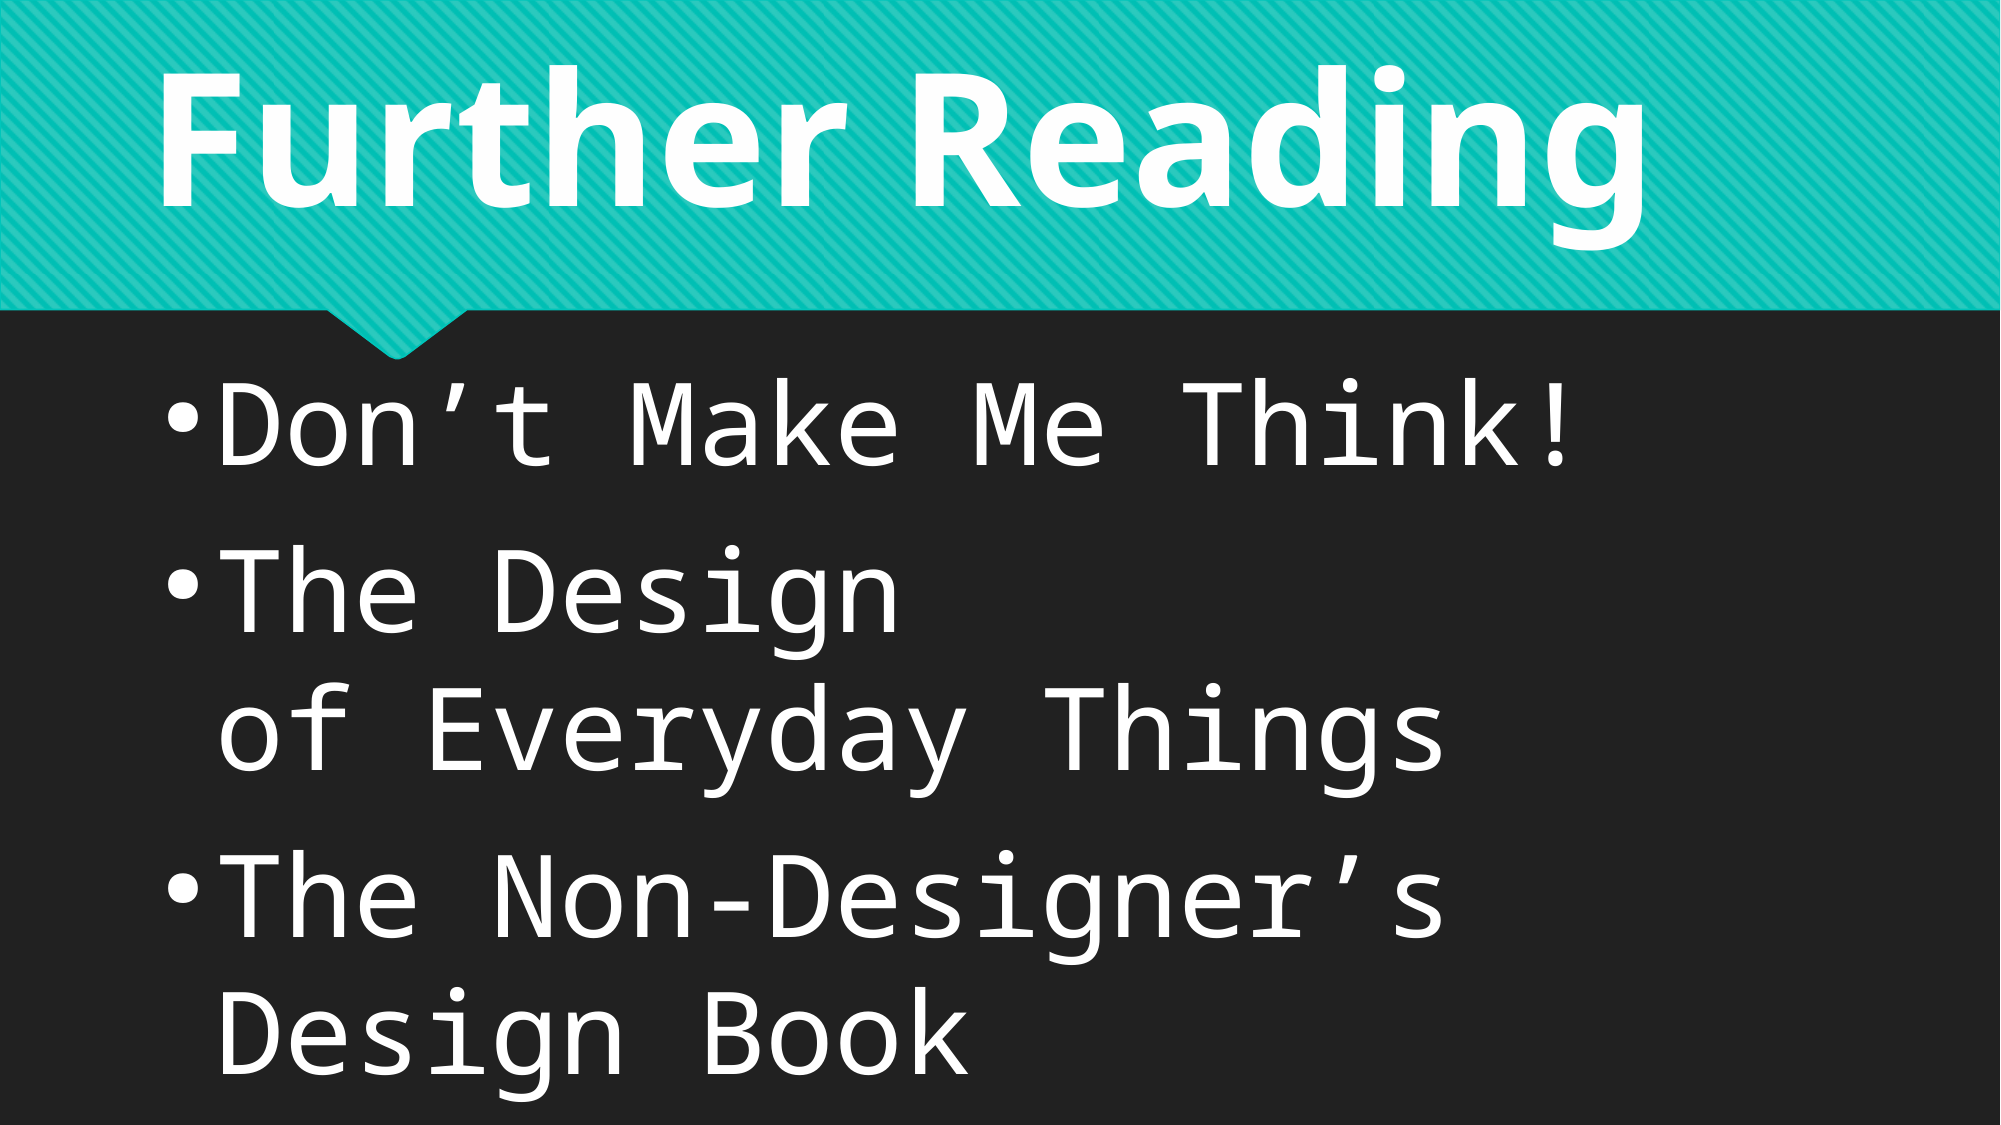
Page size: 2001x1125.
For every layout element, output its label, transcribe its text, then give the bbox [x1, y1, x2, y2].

picture [1, 1, 1999, 357]
list Don’t Make Me Think! The Design of Everyday Things The Non-Designer’s Design Book [129, 495, 2000, 1092]
title Further Reading [132, 79, 1951, 252]
